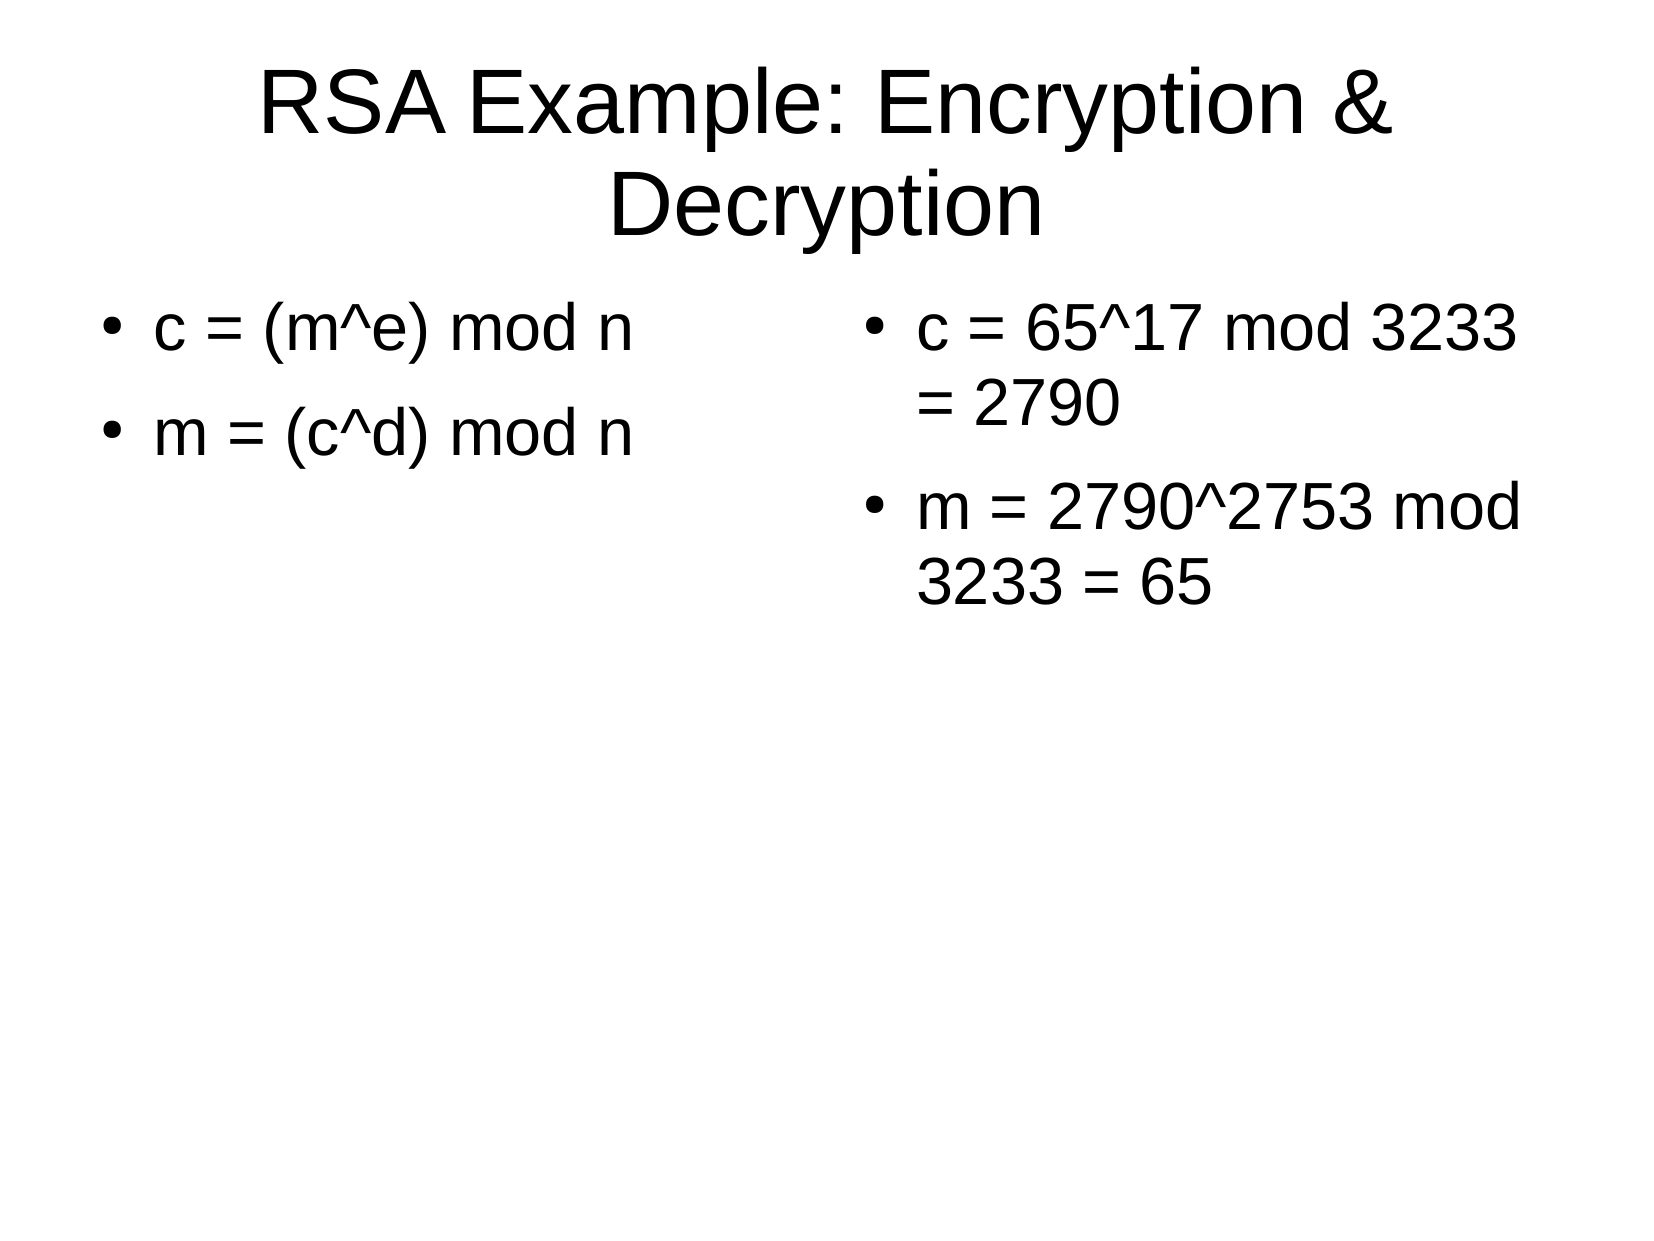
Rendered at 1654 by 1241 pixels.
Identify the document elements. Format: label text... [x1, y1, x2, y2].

title RSA Example: Encryption & Decryption [82, 49, 1571, 257]
list c = 65^17 mod 3233 = 2790 m = 2790^2753 mod 3233 = 65 [845, 290, 1572, 1010]
list c = (m^e) mod n m = (c^d) mod n [82, 290, 809, 1010]
